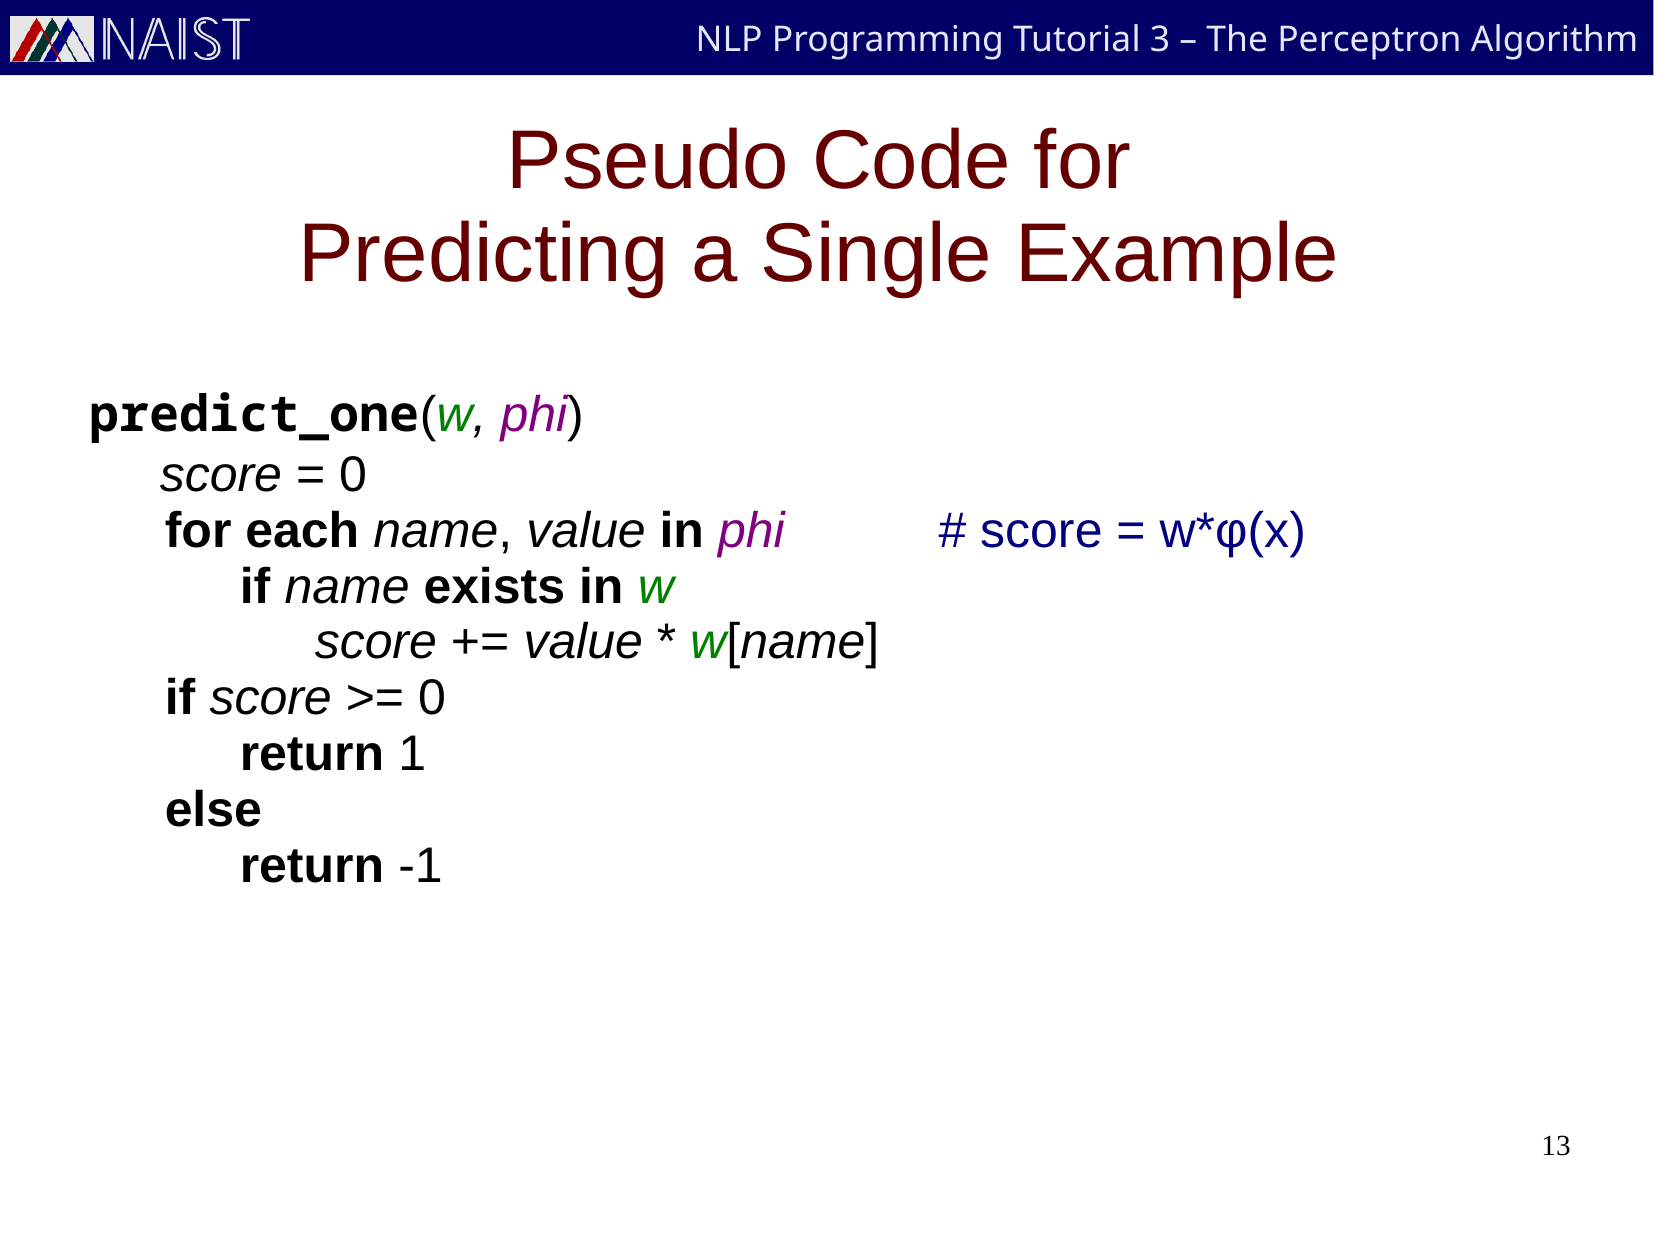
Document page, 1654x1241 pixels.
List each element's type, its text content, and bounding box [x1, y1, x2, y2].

picture [10, 16, 94, 62]
picture [102, 17, 251, 60]
text_box predict_one(w, phi) score = 0 for each name, value in phi # score = w*φ(x) if name exists in w score += value * w[name] if score >= 0 return 1 else return -1 [75, 370, 1322, 897]
title Pseudo Code for Predicting a Single Example [75, 110, 1564, 302]
